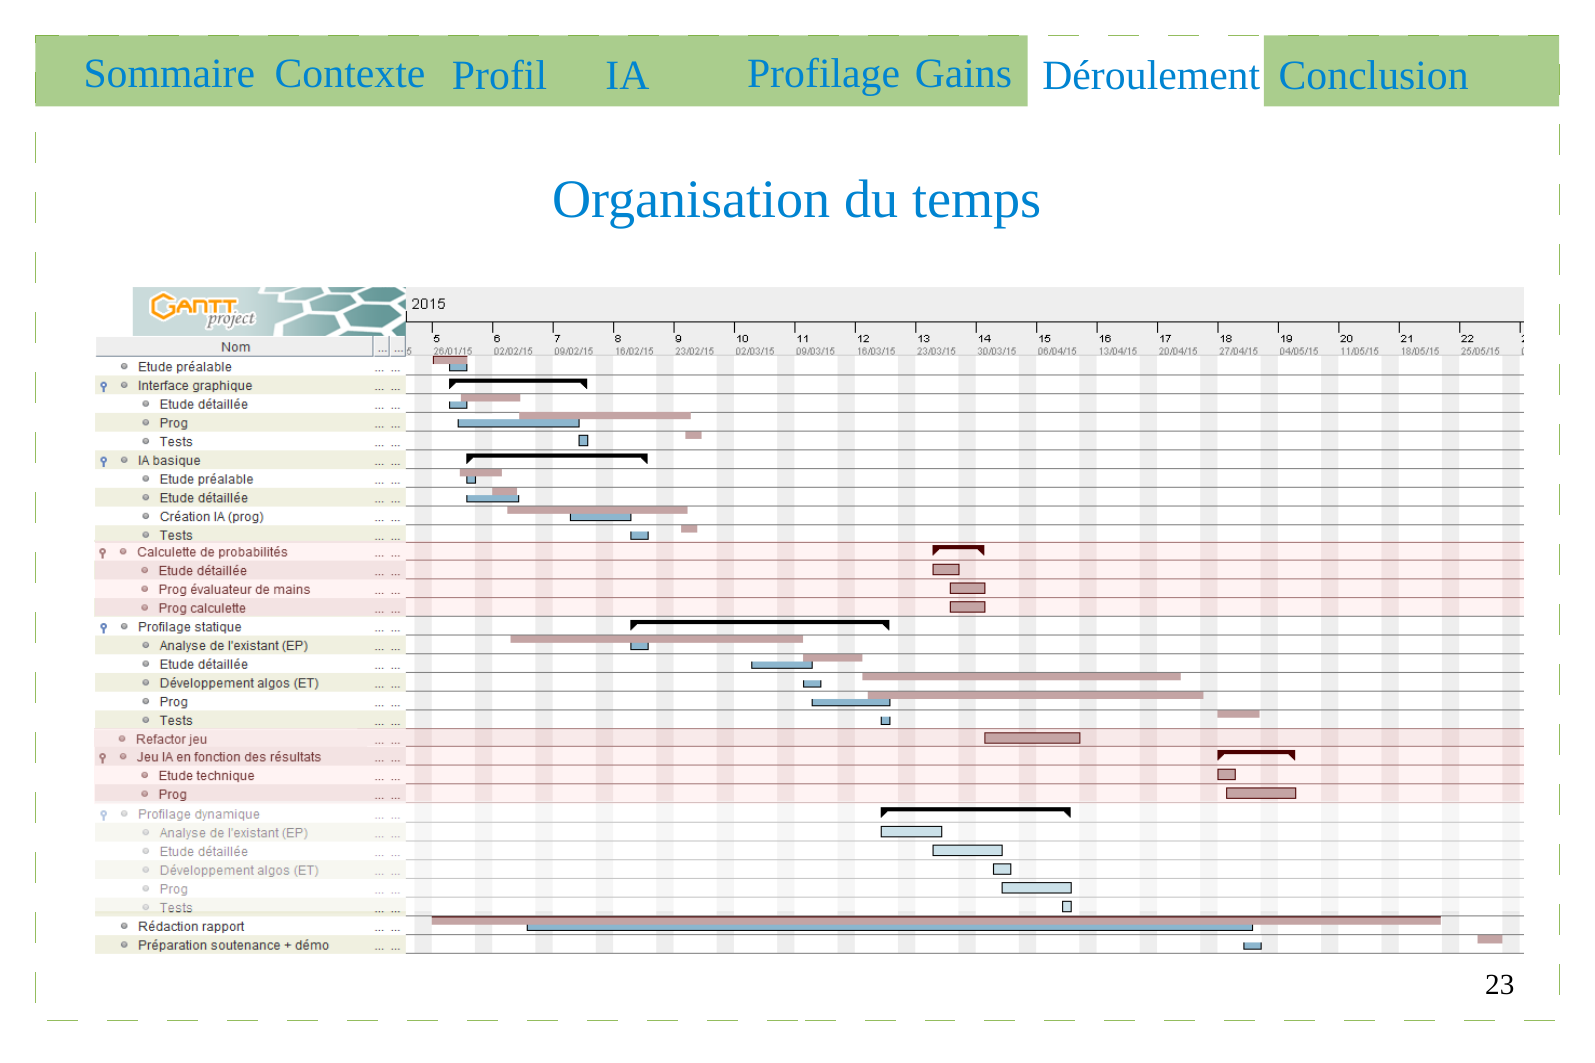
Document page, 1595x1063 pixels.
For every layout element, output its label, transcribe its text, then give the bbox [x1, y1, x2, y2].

text_box Contexte [284, 42, 449, 105]
text_box Profil [437, 45, 567, 107]
text_box Sommaire [68, 42, 284, 105]
text_box Déroulement [1027, 45, 1276, 107]
text_box Organisation du temps [35, 161, 1560, 237]
text_box Conclusion [1276, 45, 1501, 107]
picture [94, 285, 1524, 957]
text_box IA [590, 45, 804, 107]
text_box [1263, 35, 1560, 107]
text_box [35, 35, 1028, 107]
text_box Profilage [732, 42, 934, 105]
text_box Gains [934, 42, 1040, 105]
